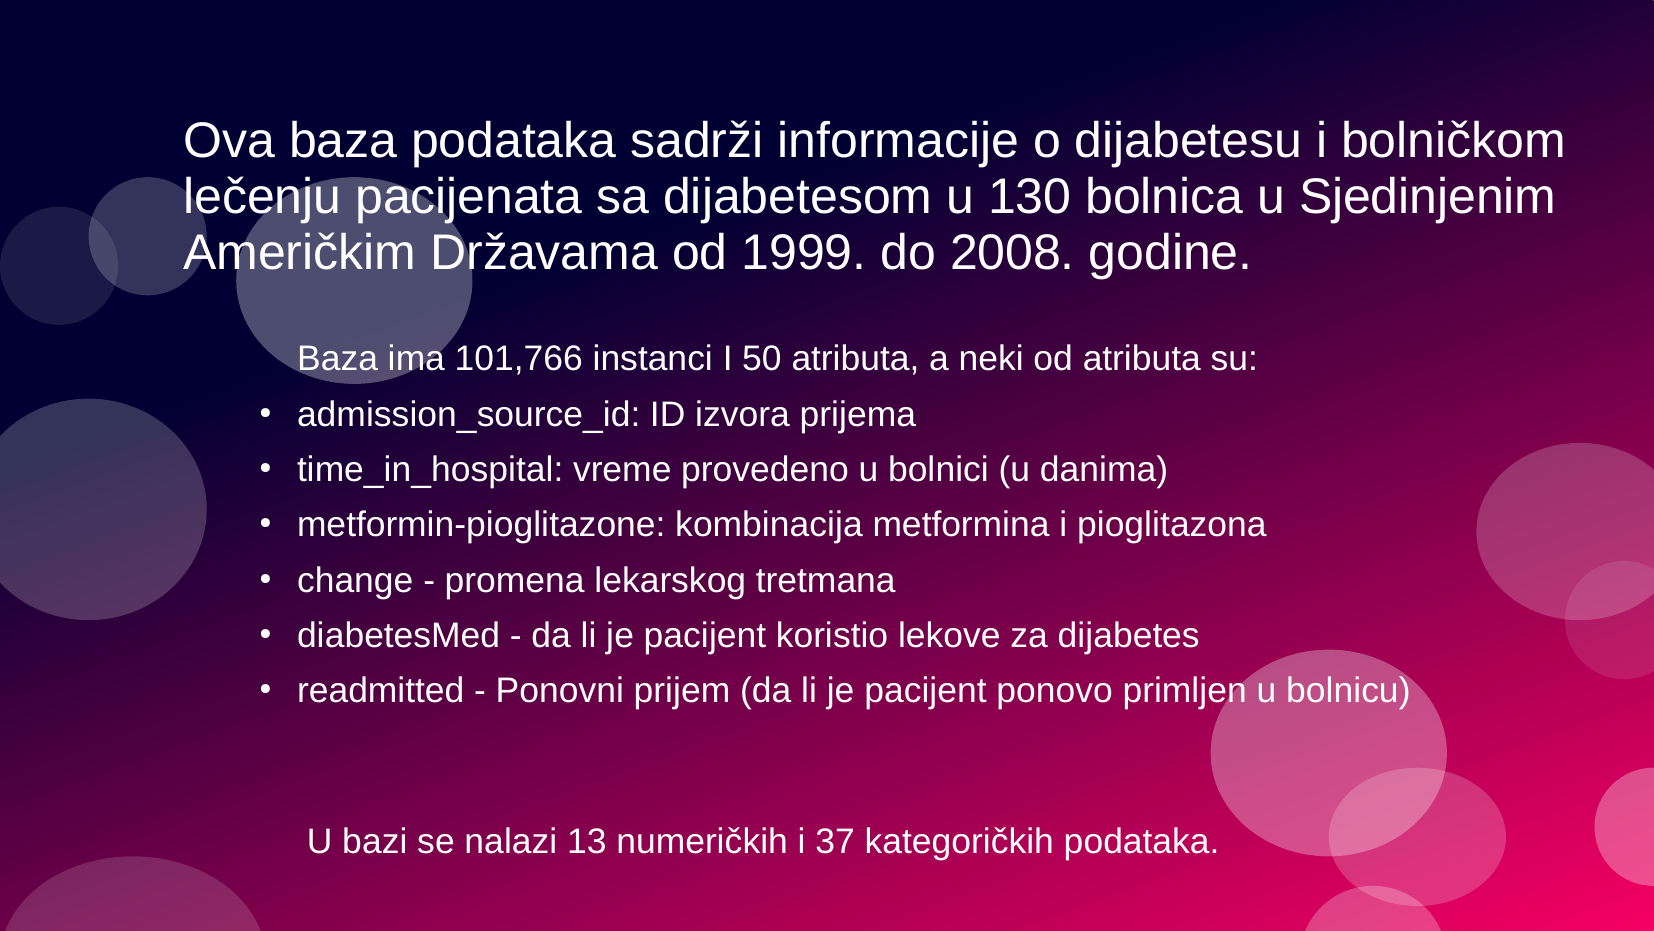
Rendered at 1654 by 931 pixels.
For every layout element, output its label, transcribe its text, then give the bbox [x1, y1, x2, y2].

list Baza ima 101,766 instanci I 50 atributa, a neki od atributa su: admission_source_id: ID izvora prijema time_in_hospital: vreme provedeno u bolnici (u danima) metformin-pioglitazone: kombinacija metformina i pioglitazona change - promena lekarskog tretmana diabetesMed - da li je pacijent koristio lekove za dijabetes readmitted - Ponovni prijem (da li je pacijent ponovo primljen u bolnicu) U bazi se nalazi 13 numeričkih i 37 kategoričkih podataka. [246, 338, 1654, 864]
list Ova baza podataka sadrži informacije o dijabetesu i bolničkom lečenju pacijenata sa dijabetesom u 130 bolnica u Sjedinjenim Američkim Državama od 1999. do 2008. godine. [112, 112, 1613, 301]
